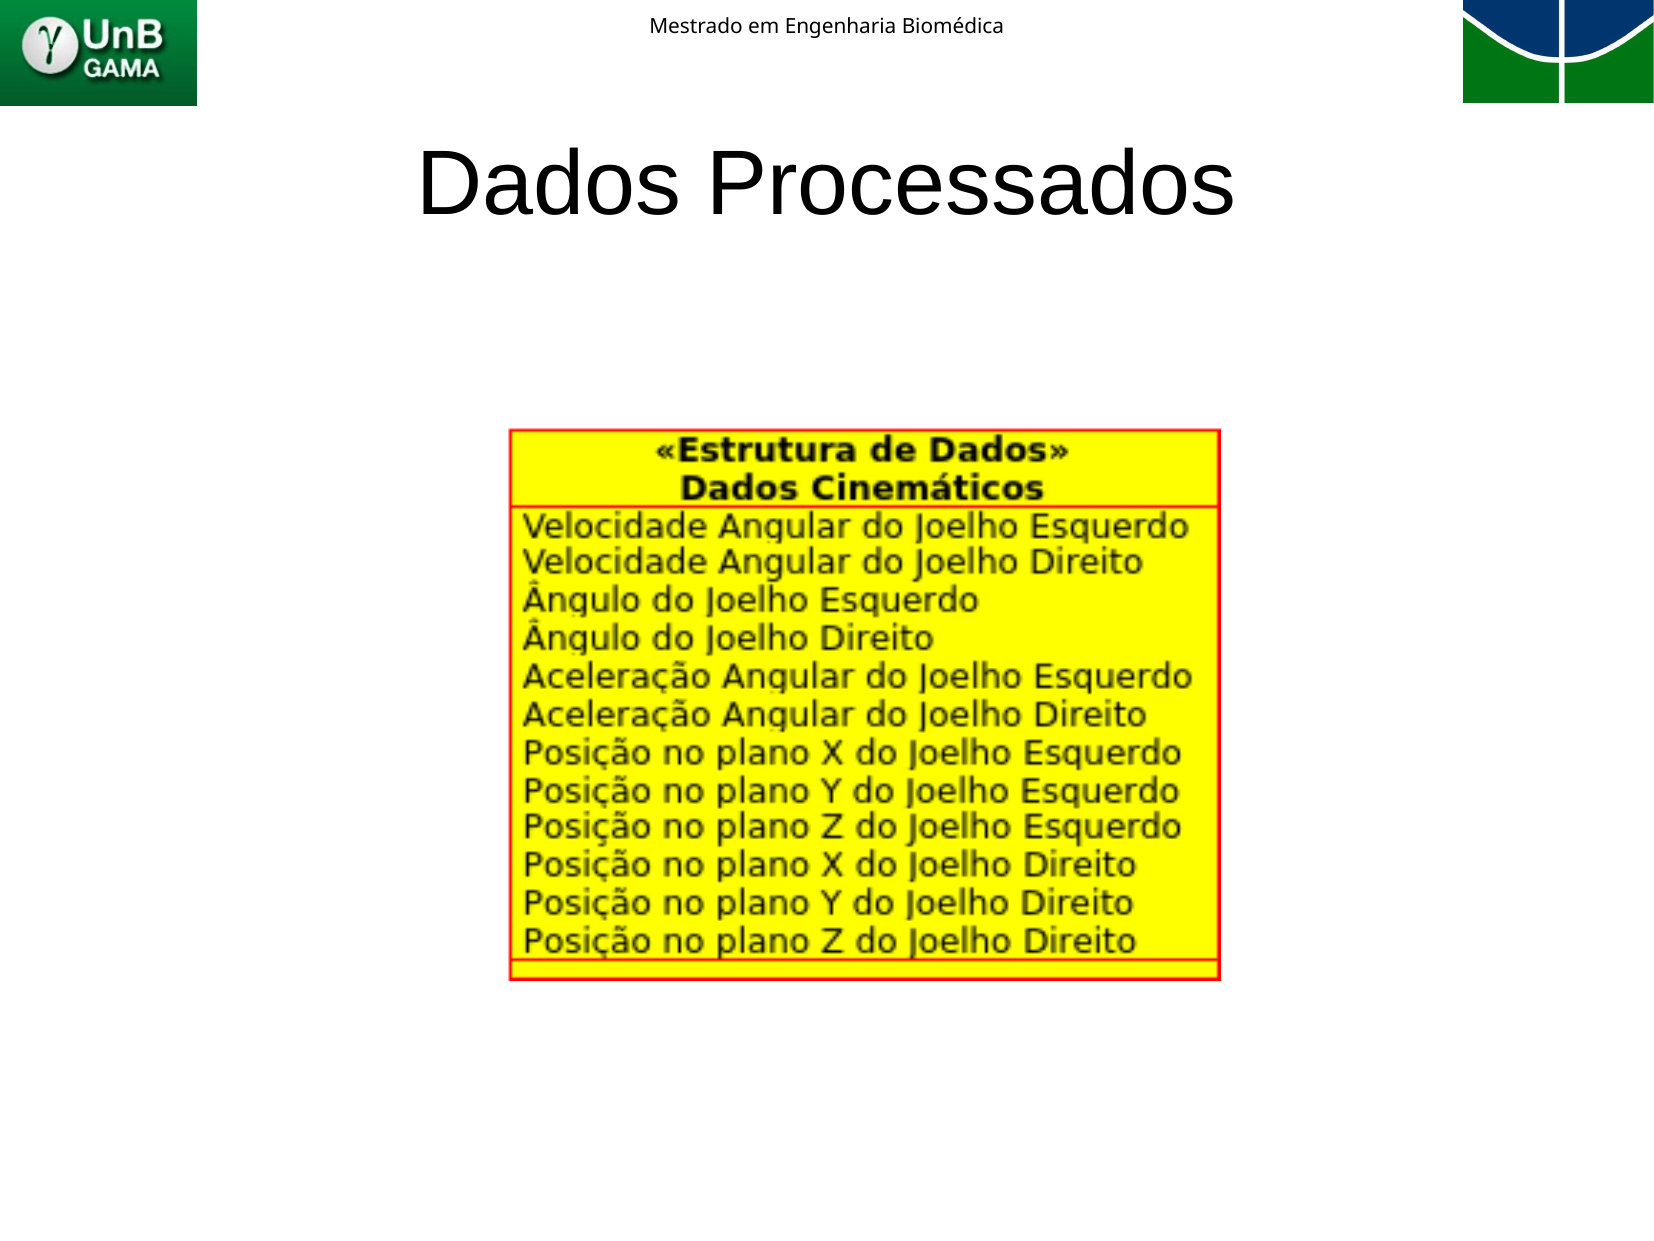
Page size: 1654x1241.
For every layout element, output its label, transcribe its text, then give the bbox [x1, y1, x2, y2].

picture [0, 0, 197, 94]
picture [507, 427, 1221, 981]
title Dados Processados [0, 94, 1654, 272]
picture [1463, 0, 1654, 94]
